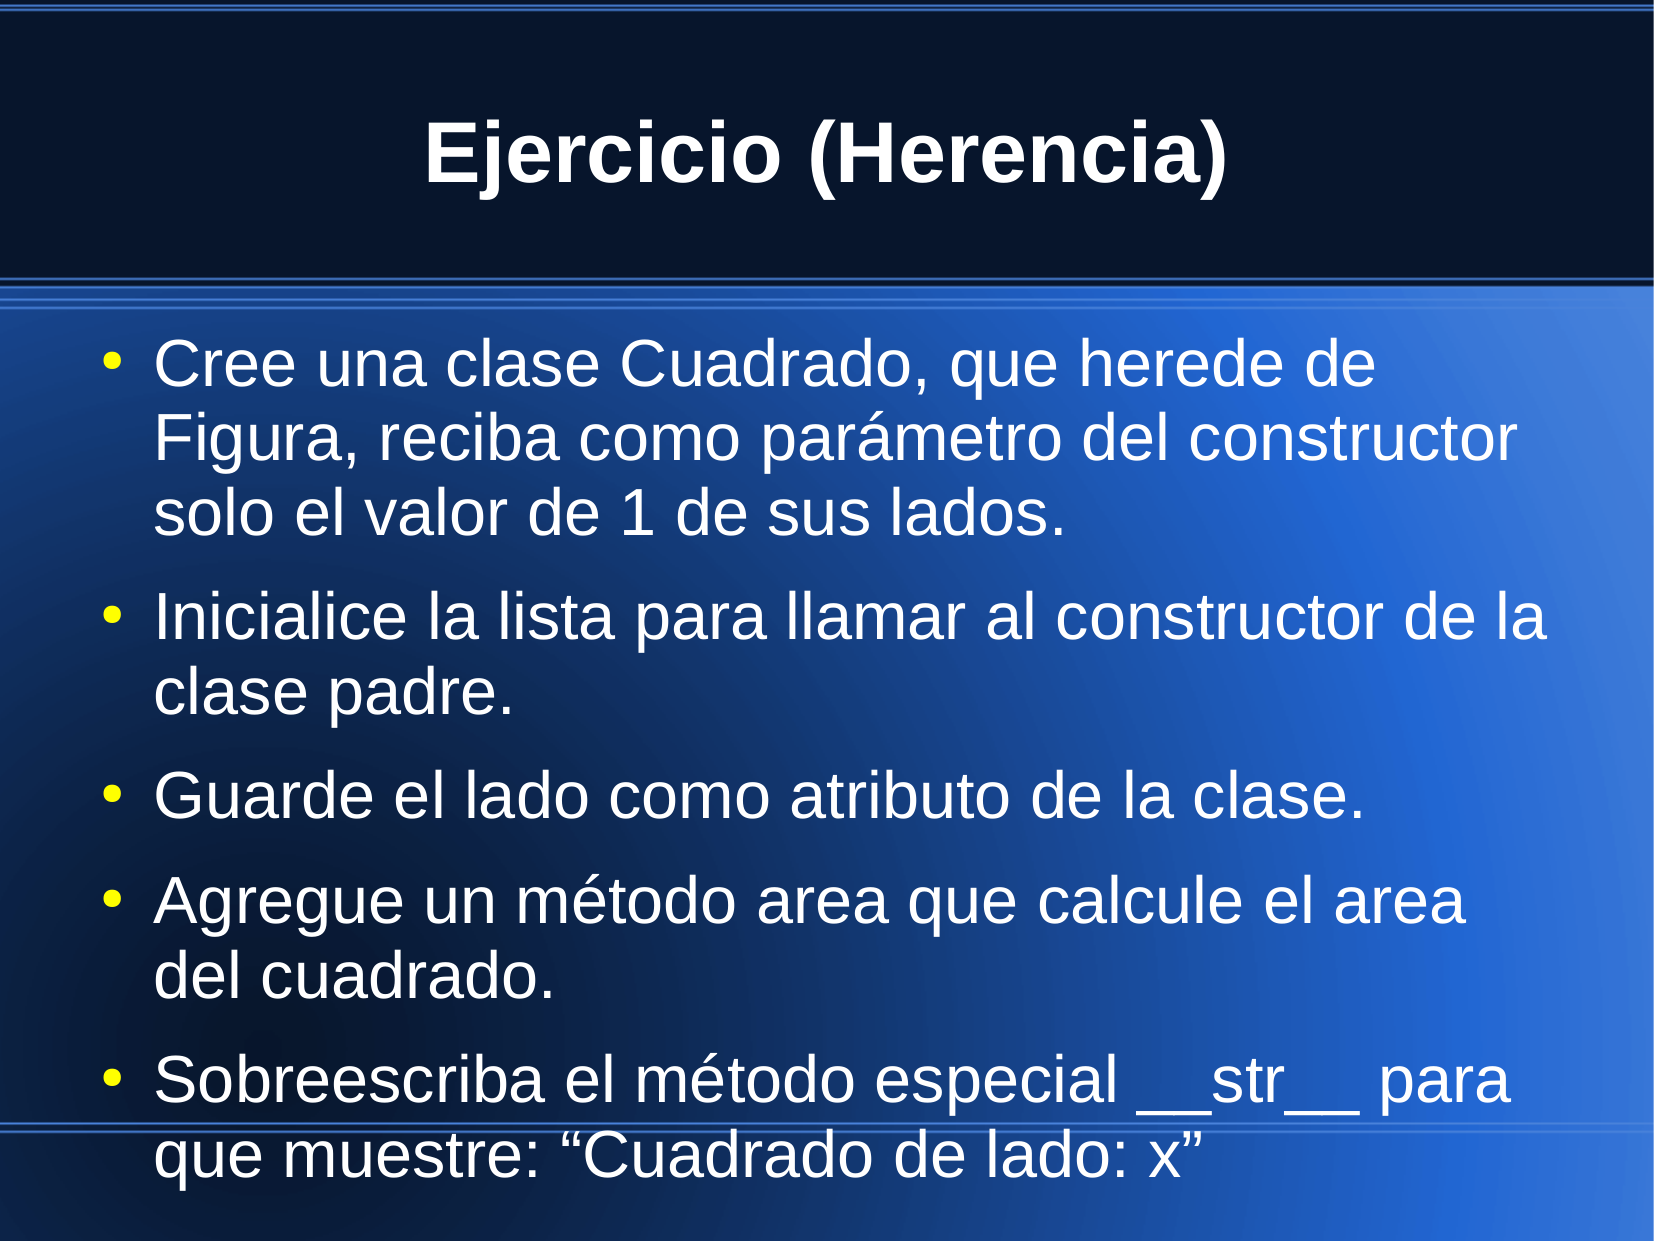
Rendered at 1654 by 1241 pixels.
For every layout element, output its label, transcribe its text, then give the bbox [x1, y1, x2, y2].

picture [0, 0, 1654, 1241]
list Cree una clase Cuadrado, que herede de Figura, reciba como parámetro del constructor solo el valor de 1 de sus lados. Inicialice la lista para llamar al constructor de la clase padre. Guarde el lado como atributo de la clase. Agregue un método area que calcule el area del cuadrado. Sobreescriba el método especial __str__ para que muestre: “Cuadrado de lado: x” [82, 325, 1571, 1192]
title Ejercicio (Herencia) [82, 49, 1571, 257]
